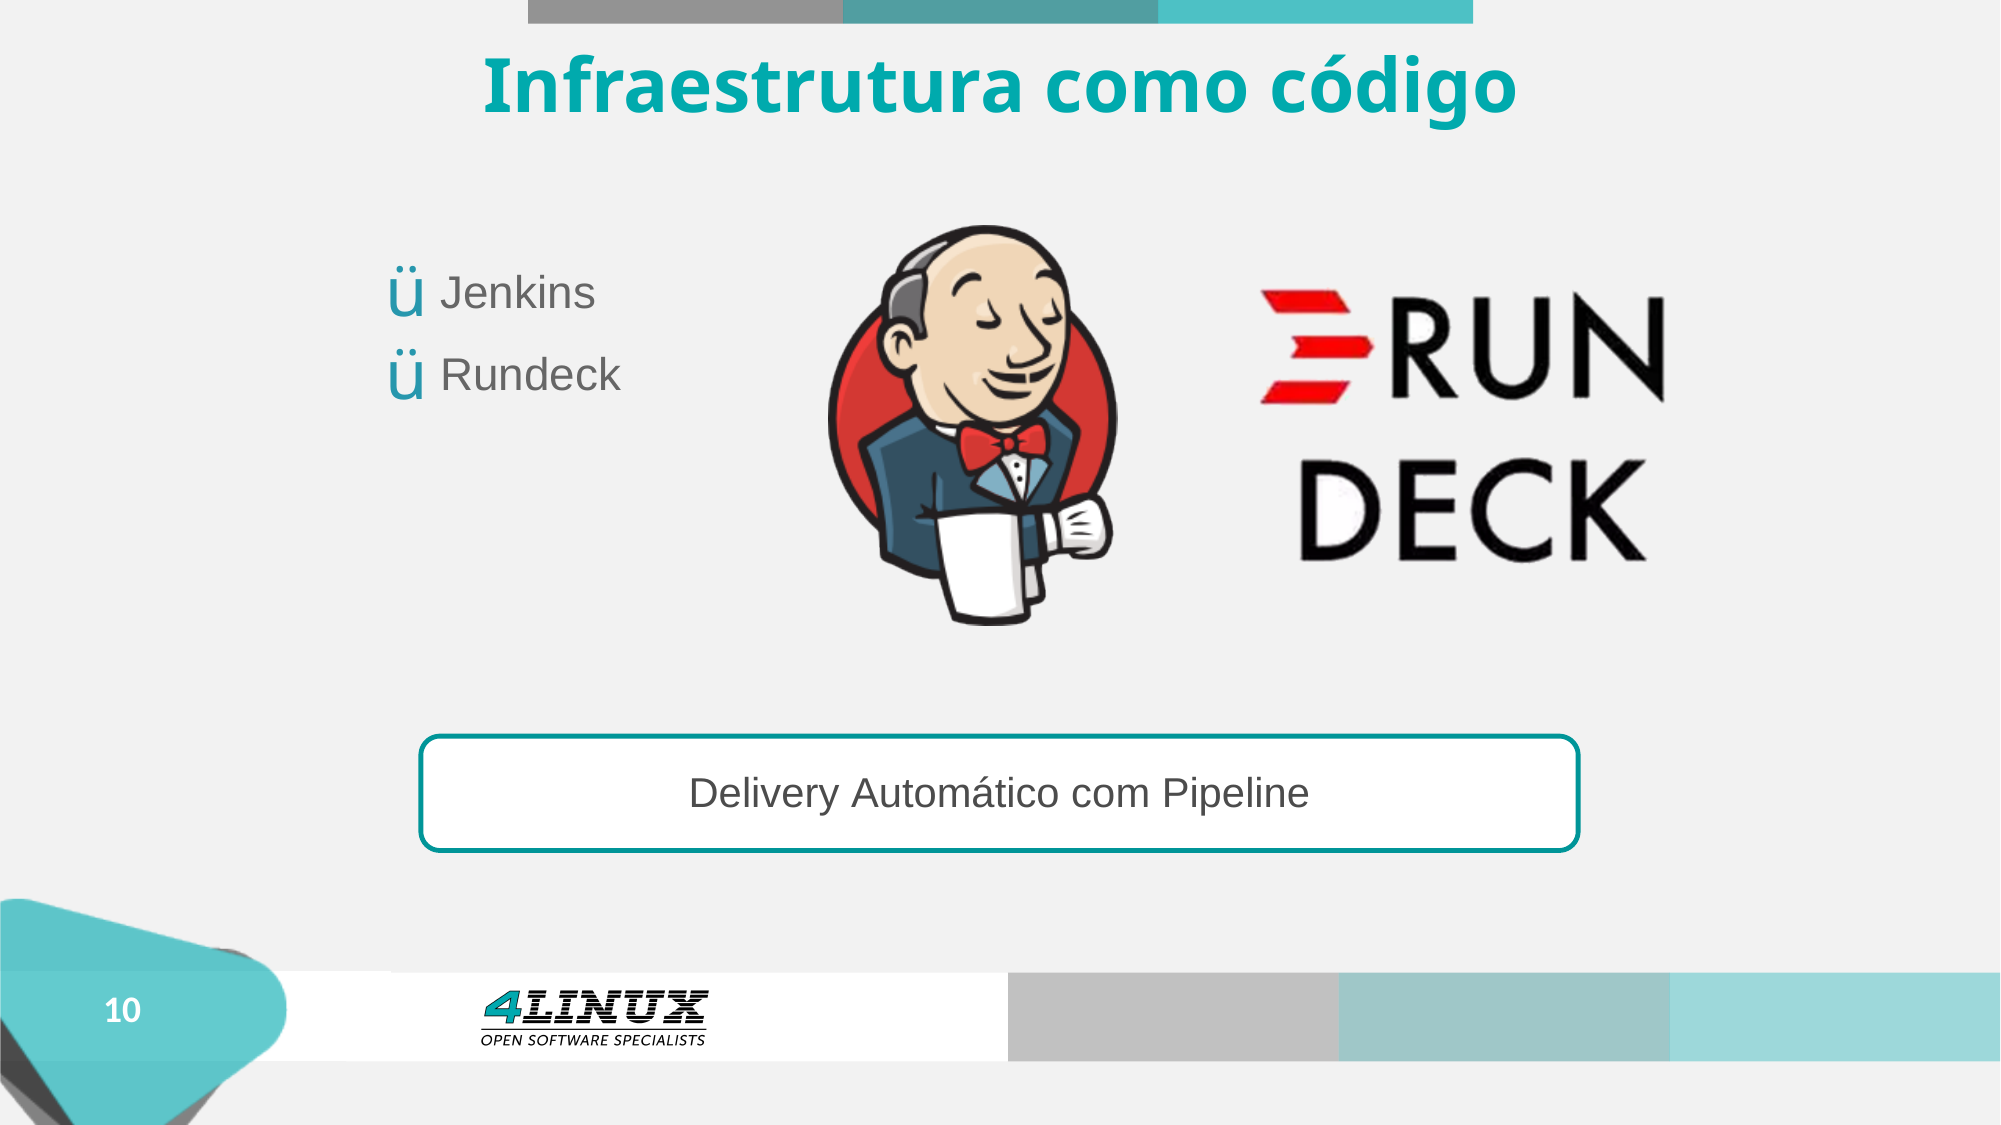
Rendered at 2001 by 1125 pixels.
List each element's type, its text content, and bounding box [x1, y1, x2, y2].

list Jenkins Rundeck [370, 227, 736, 490]
picture [444, 961, 745, 1075]
picture [828, 225, 1118, 626]
title Infraestrutura como código [139, 40, 1865, 146]
text_box Delivery Automático com Pipeline [420, 736, 1579, 851]
picture [1237, 205, 1692, 661]
